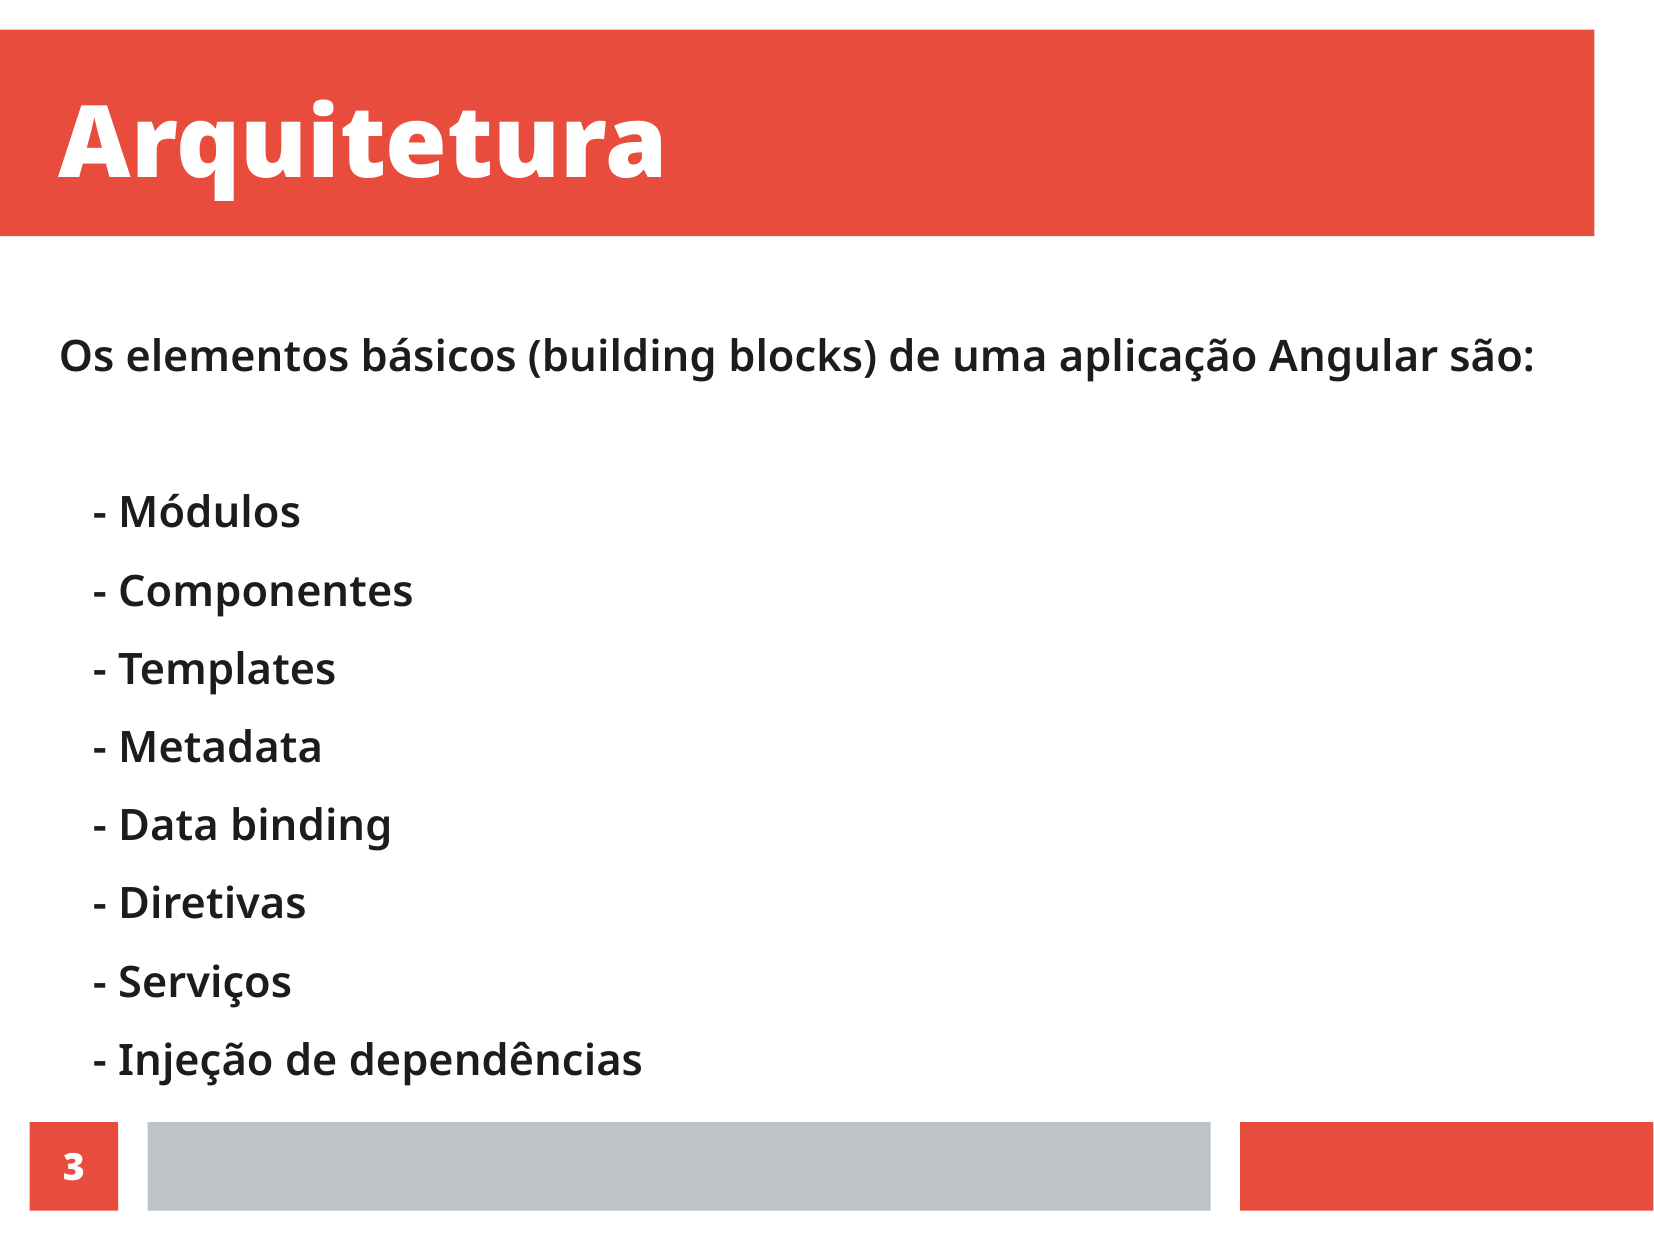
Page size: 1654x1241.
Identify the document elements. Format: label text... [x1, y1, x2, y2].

title Arquitetura [59, 59, 1595, 207]
list Os elementos básicos (building blocks) de uma aplicação Angular são: - Módulos - Componentes - Templates - Metadata - Data binding - Diretivas - Serviços - Injeção de dependências [59, 324, 1565, 1093]
